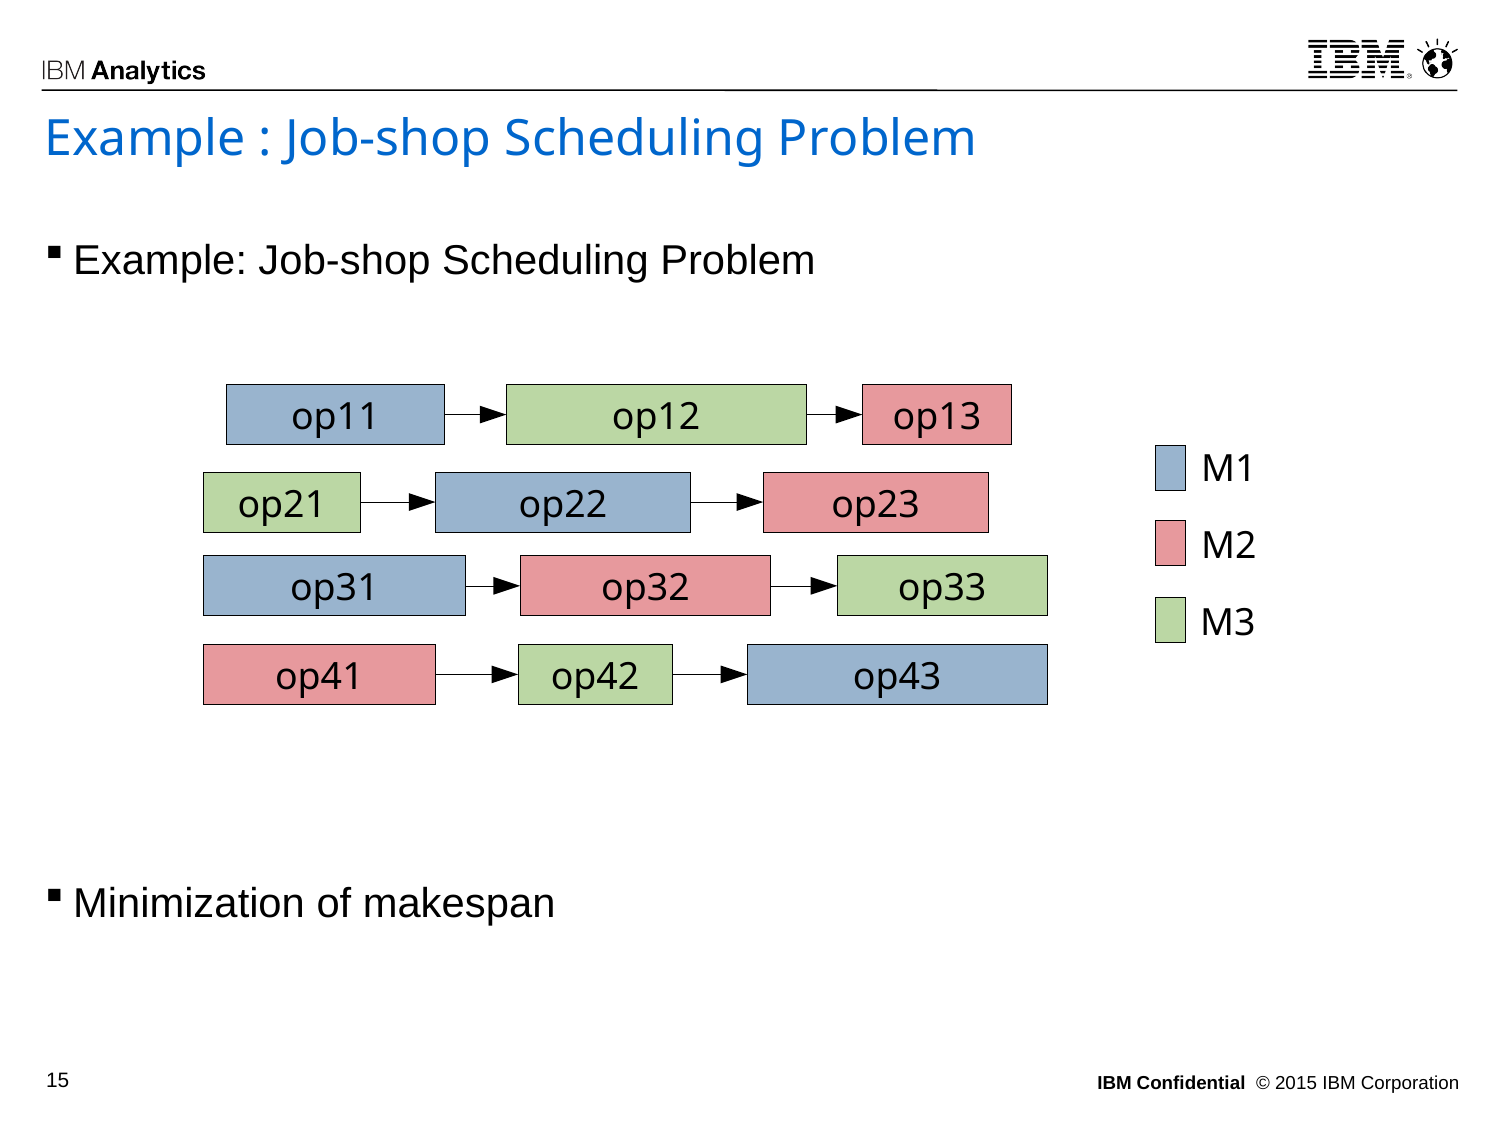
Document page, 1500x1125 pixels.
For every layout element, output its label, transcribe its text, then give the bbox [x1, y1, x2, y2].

text_box op12 [506, 384, 807, 445]
text_box M2 [1186, 513, 1268, 574]
text_box op22 [435, 472, 691, 533]
text_box M1 [1186, 436, 1268, 497]
picture [1294, 24, 1469, 91]
text_box op32 [520, 555, 771, 616]
title Example : Job-shop Scheduling Problem [29, 97, 1500, 203]
text_box [1155, 597, 1185, 643]
text_box op13 [862, 384, 1012, 445]
text_box op23 [763, 472, 989, 533]
text_box op31 [203, 555, 466, 616]
text_box op33 [837, 555, 1048, 616]
list Example: Job-shop Scheduling Problem Minimization of makespan [29, 224, 1426, 1025]
text_box op21 [203, 472, 361, 533]
text_box M3 [1185, 590, 1268, 650]
text_box op41 [203, 644, 436, 705]
text_box op43 [747, 644, 1048, 705]
text_box op11 [226, 384, 445, 445]
text_box [1155, 520, 1186, 566]
text_box [1155, 445, 1186, 491]
text_box op42 [518, 644, 673, 705]
picture [24, 42, 224, 99]
